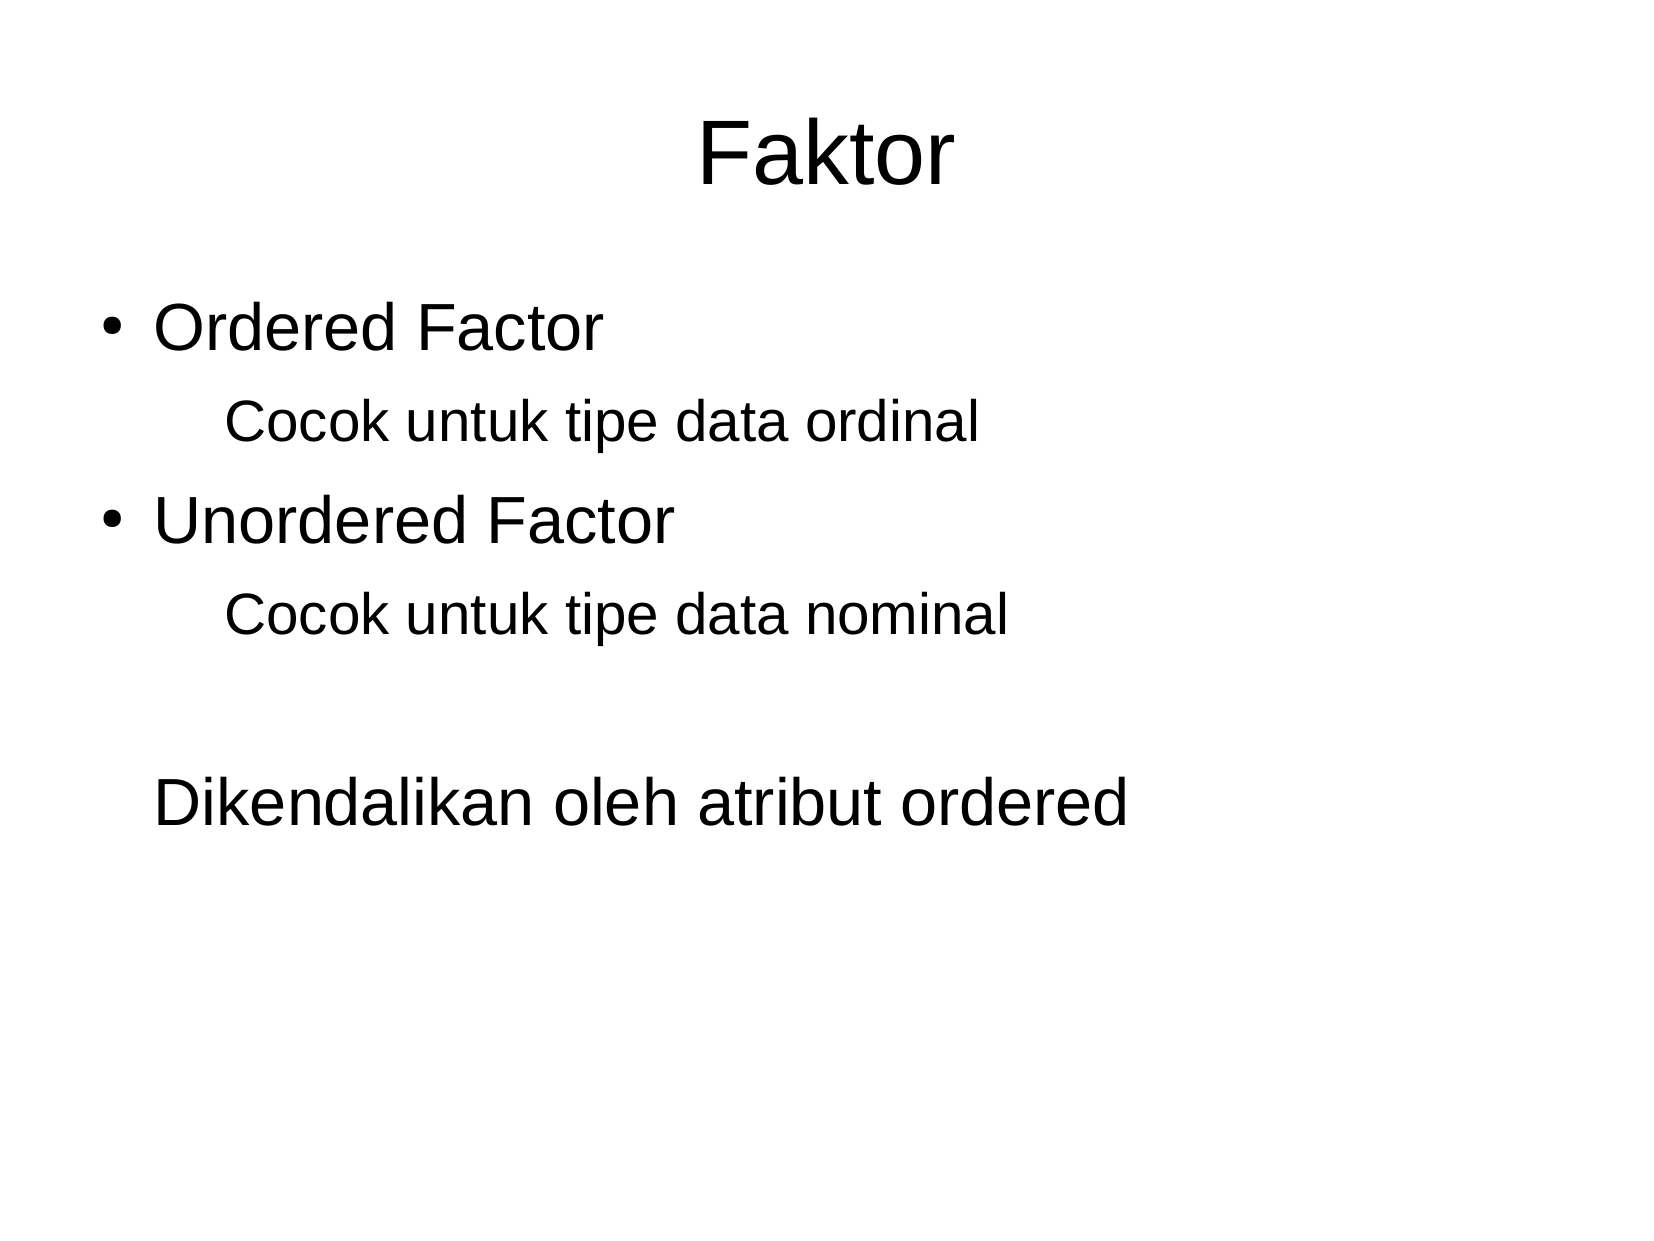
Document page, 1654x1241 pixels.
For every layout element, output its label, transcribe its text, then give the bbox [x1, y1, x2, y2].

title Faktor [82, 49, 1571, 257]
list Ordered Factor Cocok untuk tipe data ordinal Unordered Factor Cocok untuk tipe data nominal Dikendalikan oleh atribut ordered [82, 290, 1571, 1010]
